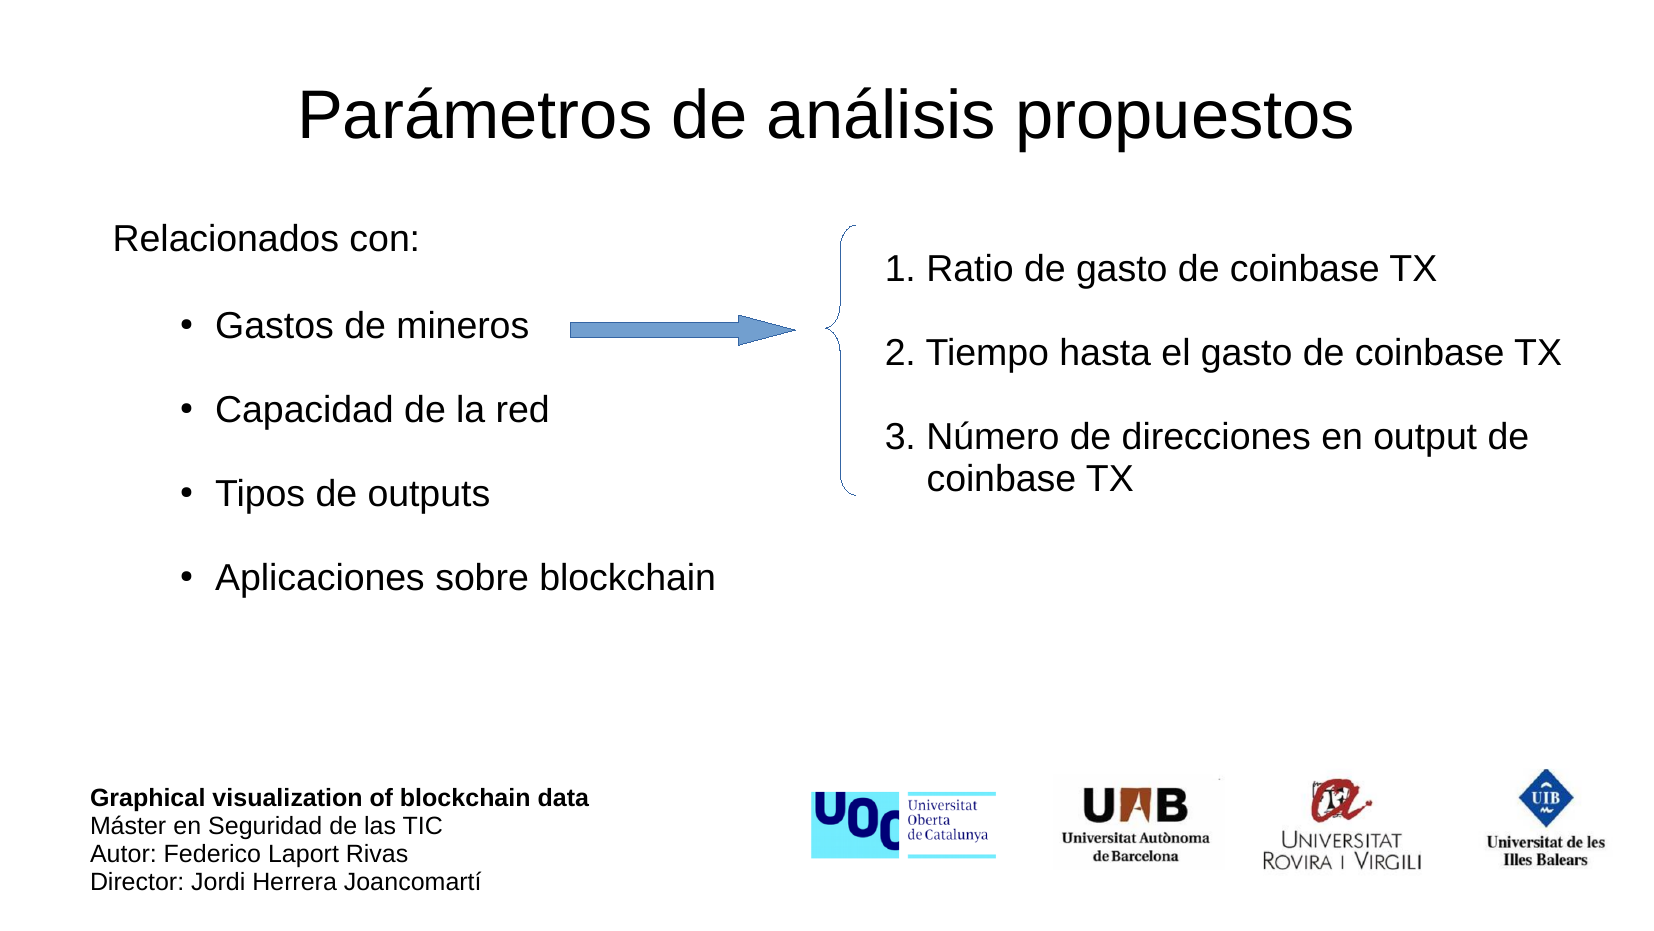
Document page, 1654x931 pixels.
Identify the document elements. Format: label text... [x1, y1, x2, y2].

text_box Graphical visualization of blockchain data Máster en Seguridad de las TIC Autor: Federico Laport Rivas Director: Jordi Herrera Joancomartí [90, 783, 616, 896]
title Parámetros de análisis propuestos [82, 37, 1571, 193]
text_box 1. Ratio de gasto de coinbase TX 2. Tiempo hasta el gasto de coinbase TX 3. Número de direcciones en output de coinbase TX [870, 240, 1606, 507]
picture [788, 752, 1636, 901]
text_box [570, 315, 796, 346]
text_box Relacionados con: [97, 210, 436, 267]
text_box Gastos de mineros Capacidad de la red Tipos de outputs Aplicaciones sobre blockchain [165, 297, 1051, 691]
